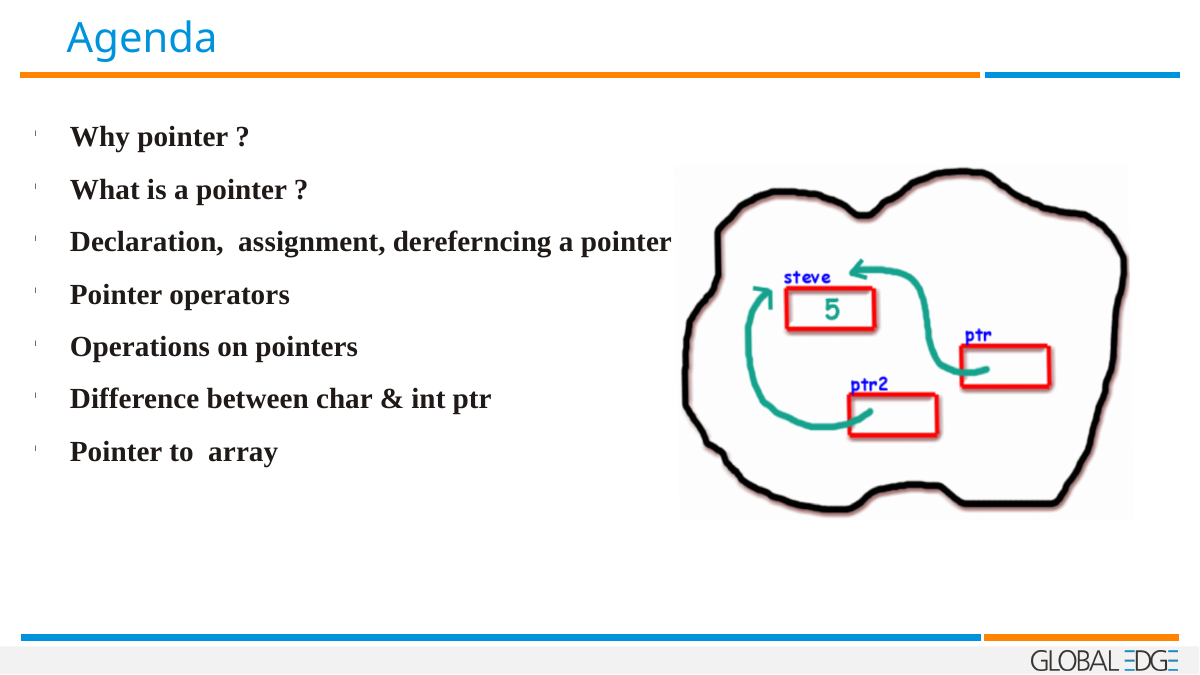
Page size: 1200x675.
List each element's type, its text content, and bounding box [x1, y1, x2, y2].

text_box Why pointer ? What is a pointer ? Declaration, assignment, dereferncing a pointer Pointer operators Operations on pointers Difference between char & int ptr Pointer to array [23, 94, 1181, 650]
text_box Agenda [12, 9, 1087, 62]
picture [673, 165, 1134, 520]
picture [1031, 650, 1178, 671]
text_box Agenda [99, 32, 111, 49]
